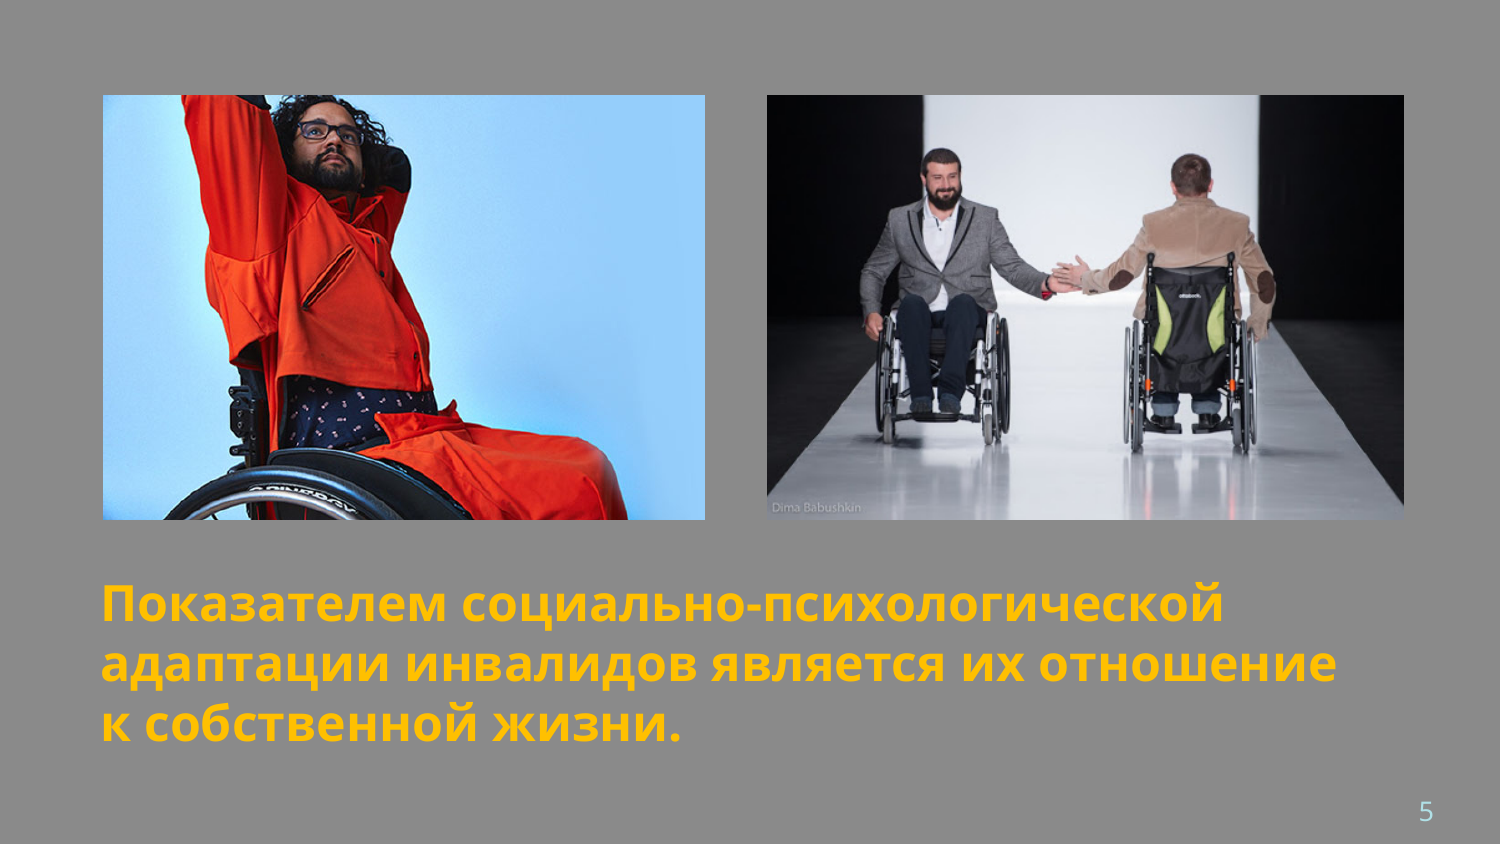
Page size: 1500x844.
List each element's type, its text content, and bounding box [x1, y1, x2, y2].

picture [103, 95, 705, 520]
text_box 5 [1403, 779, 1494, 832]
picture [767, 95, 1404, 520]
text_box Показателем социально-психологической адаптации инвалидов является их отношение к собственной жизни. [85, 556, 1362, 844]
